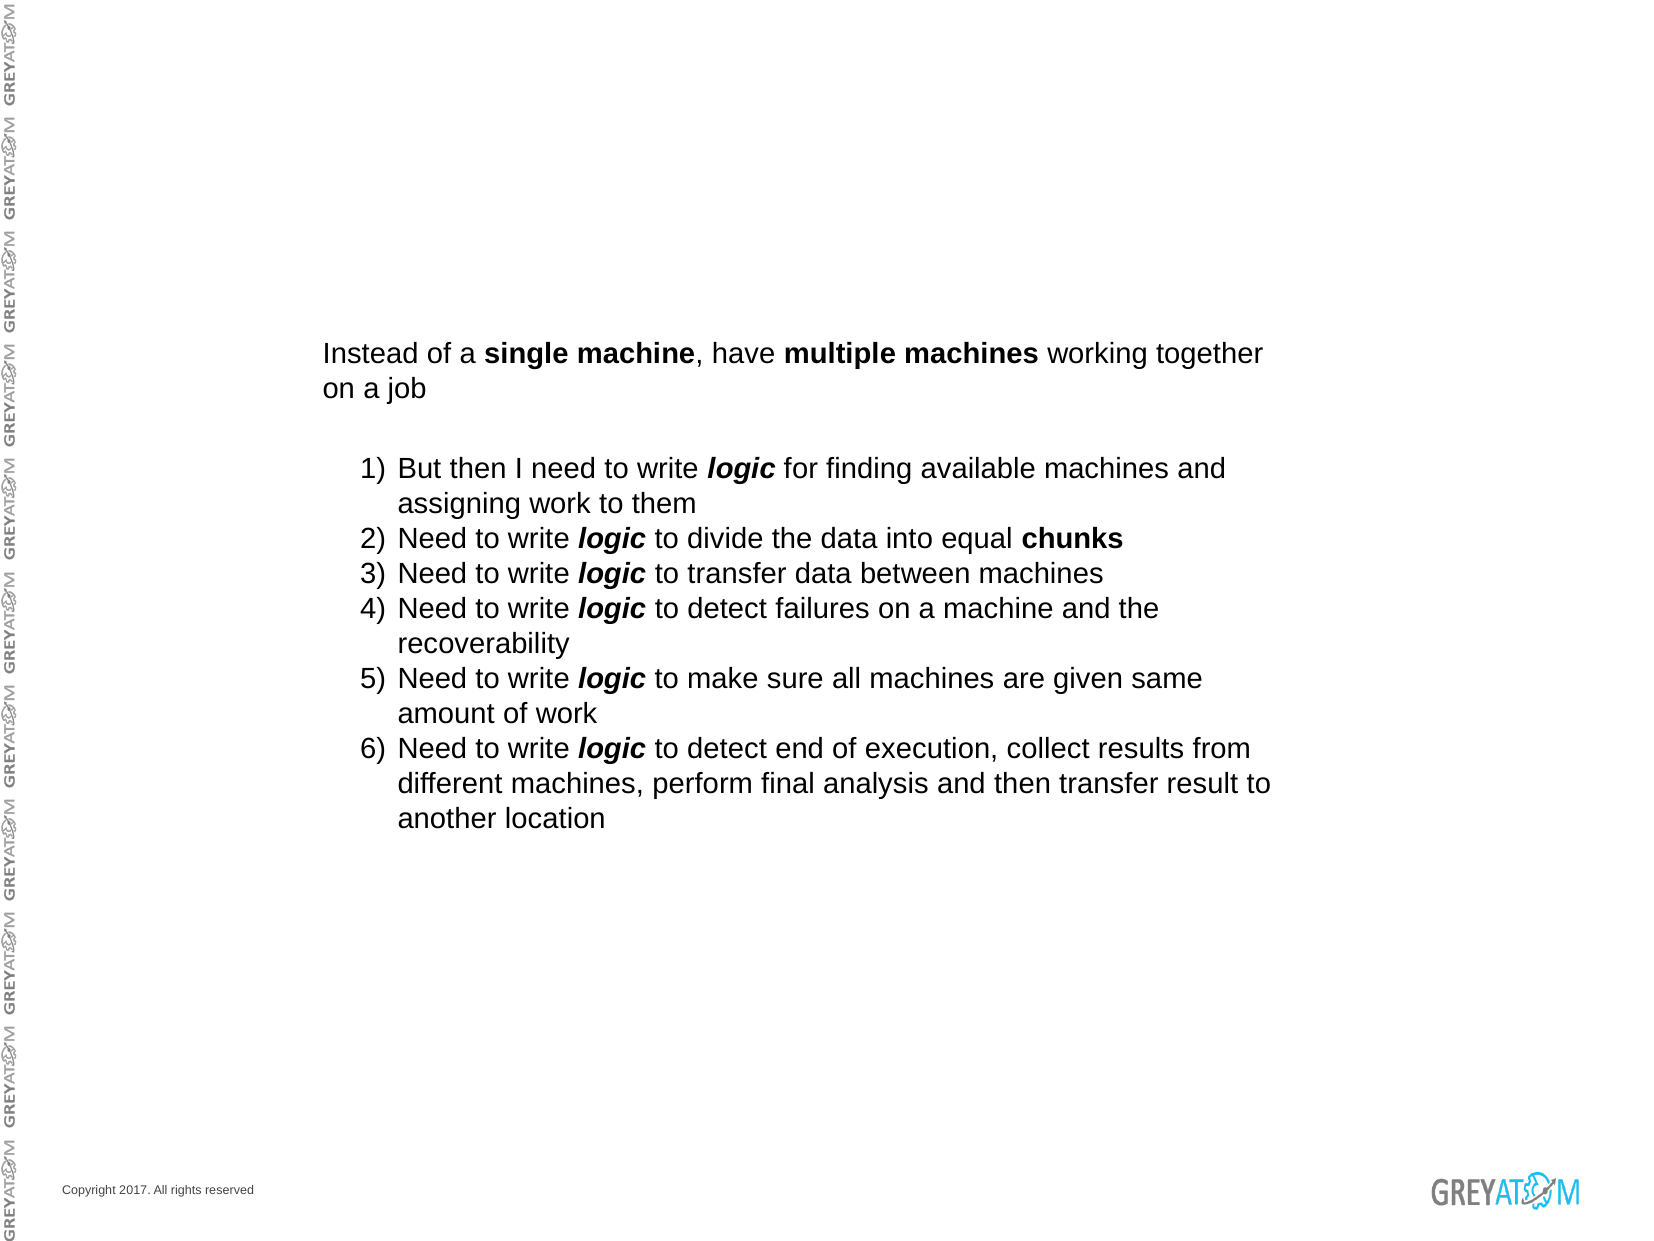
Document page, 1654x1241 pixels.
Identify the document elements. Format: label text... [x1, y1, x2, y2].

picture [1, 344, 17, 447]
picture [1, 1026, 17, 1128]
picture [1, 799, 17, 901]
picture [1430, 1168, 1581, 1212]
picture [1, 572, 17, 674]
picture [1, 117, 17, 220]
picture [1, 458, 17, 560]
text_box Instead of a single machine, have multiple machines working together on a job But then I need to write logic for finding available machines and assigning work to them Need to write logic to divide the data into equal chunks Need to write logic to transfer data between machines Need to write logic to detect failures on a machine and the recoverability Need to write logic to make sure all machines are given same amount of work Need to write logic to detect end of execution, collect results from different machines, perform final analysis and then transfer result to another location [307, 0, 1316, 1169]
picture [1, 912, 17, 1015]
picture [1, 4, 17, 106]
picture [1, 685, 17, 788]
picture [1, 1140, 17, 1241]
picture [1, 231, 17, 333]
